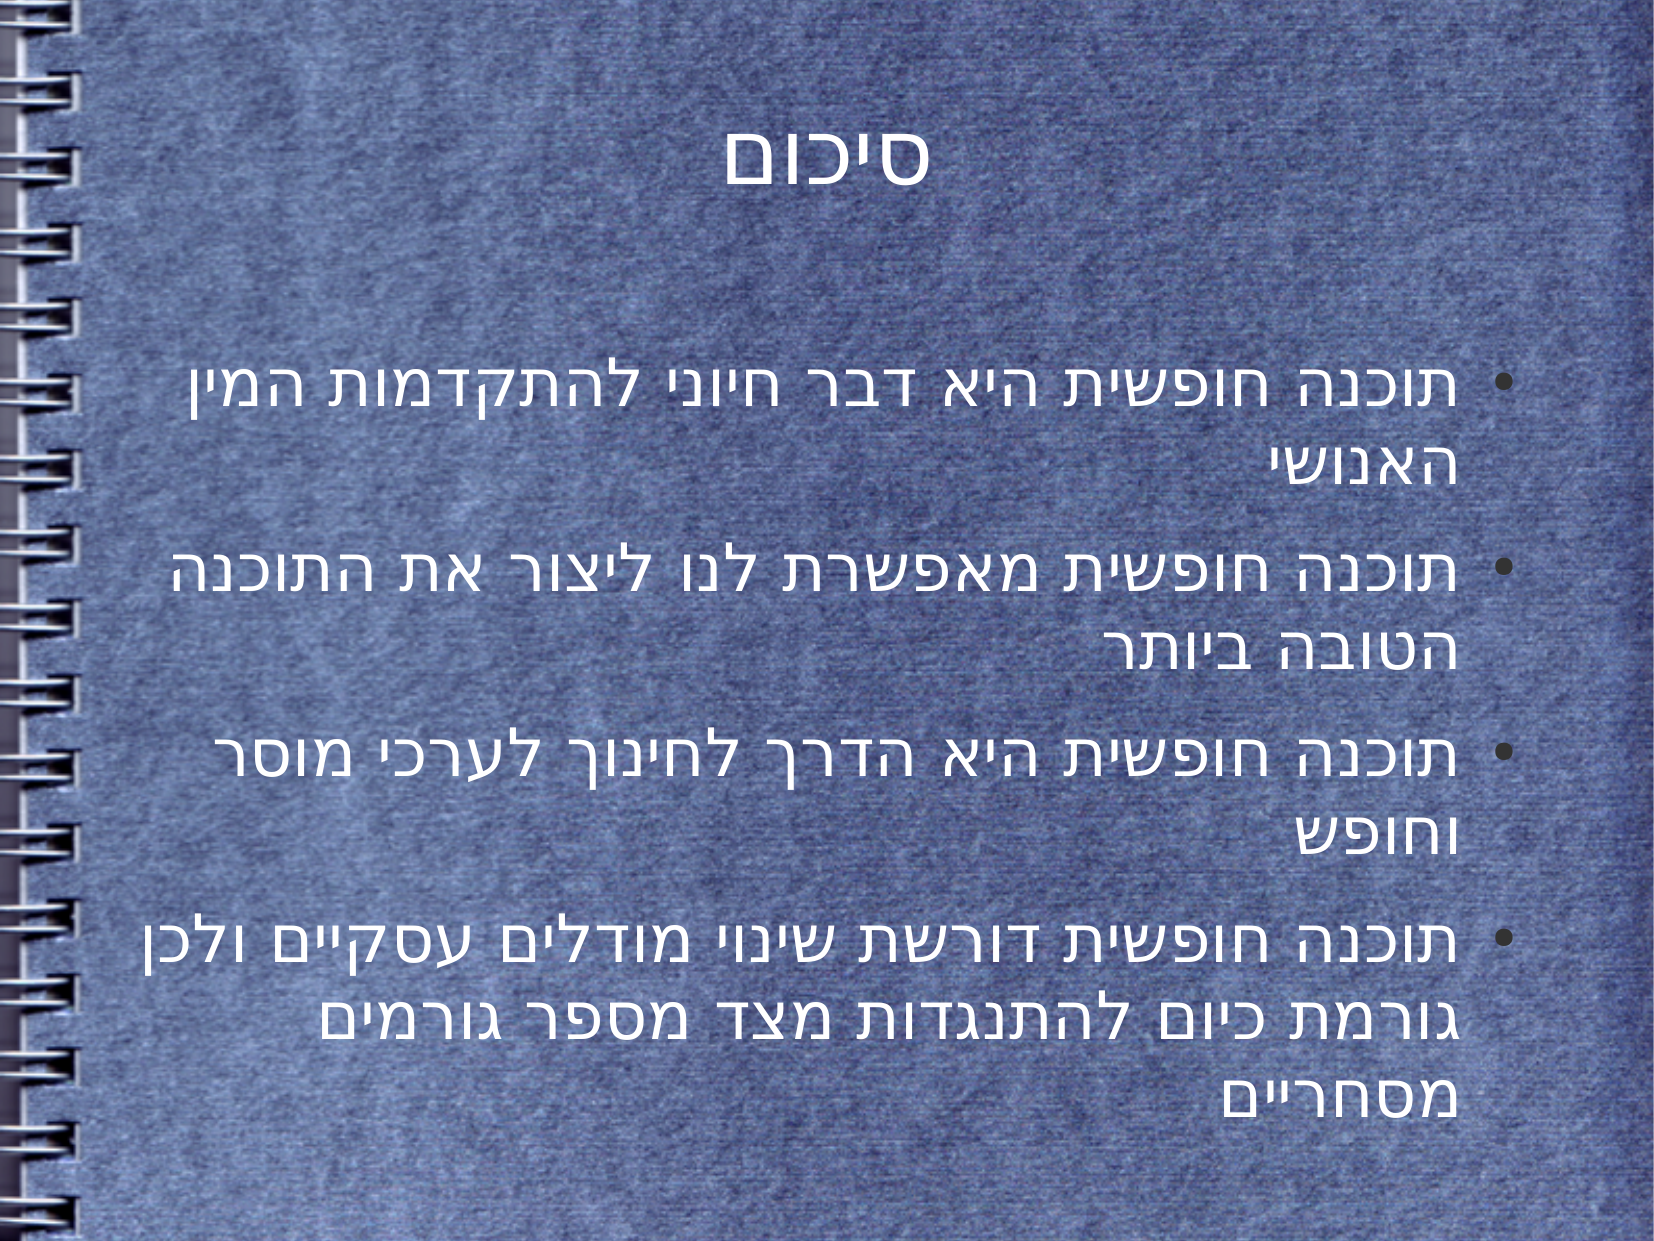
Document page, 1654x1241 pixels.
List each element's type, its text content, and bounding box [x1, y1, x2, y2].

title סיכום [82, 49, 1571, 257]
picture [0, 0, 1654, 1241]
list תוכנה חופשית היא דבר חיוני להתקדמות המין האנושי תוכנה חופשית מאפשרת לנו ליצור את התוכנה הטובה ביותר תוכנה חופשית היא הדרך לחינוך לערכי מוסר וחופש תוכנה חופשית דורשת שינוי מודלים עסקיים ולכן גורמת כיום להתנגדות מצד מספר גורמים מסחריים [121, 344, 1534, 1165]
